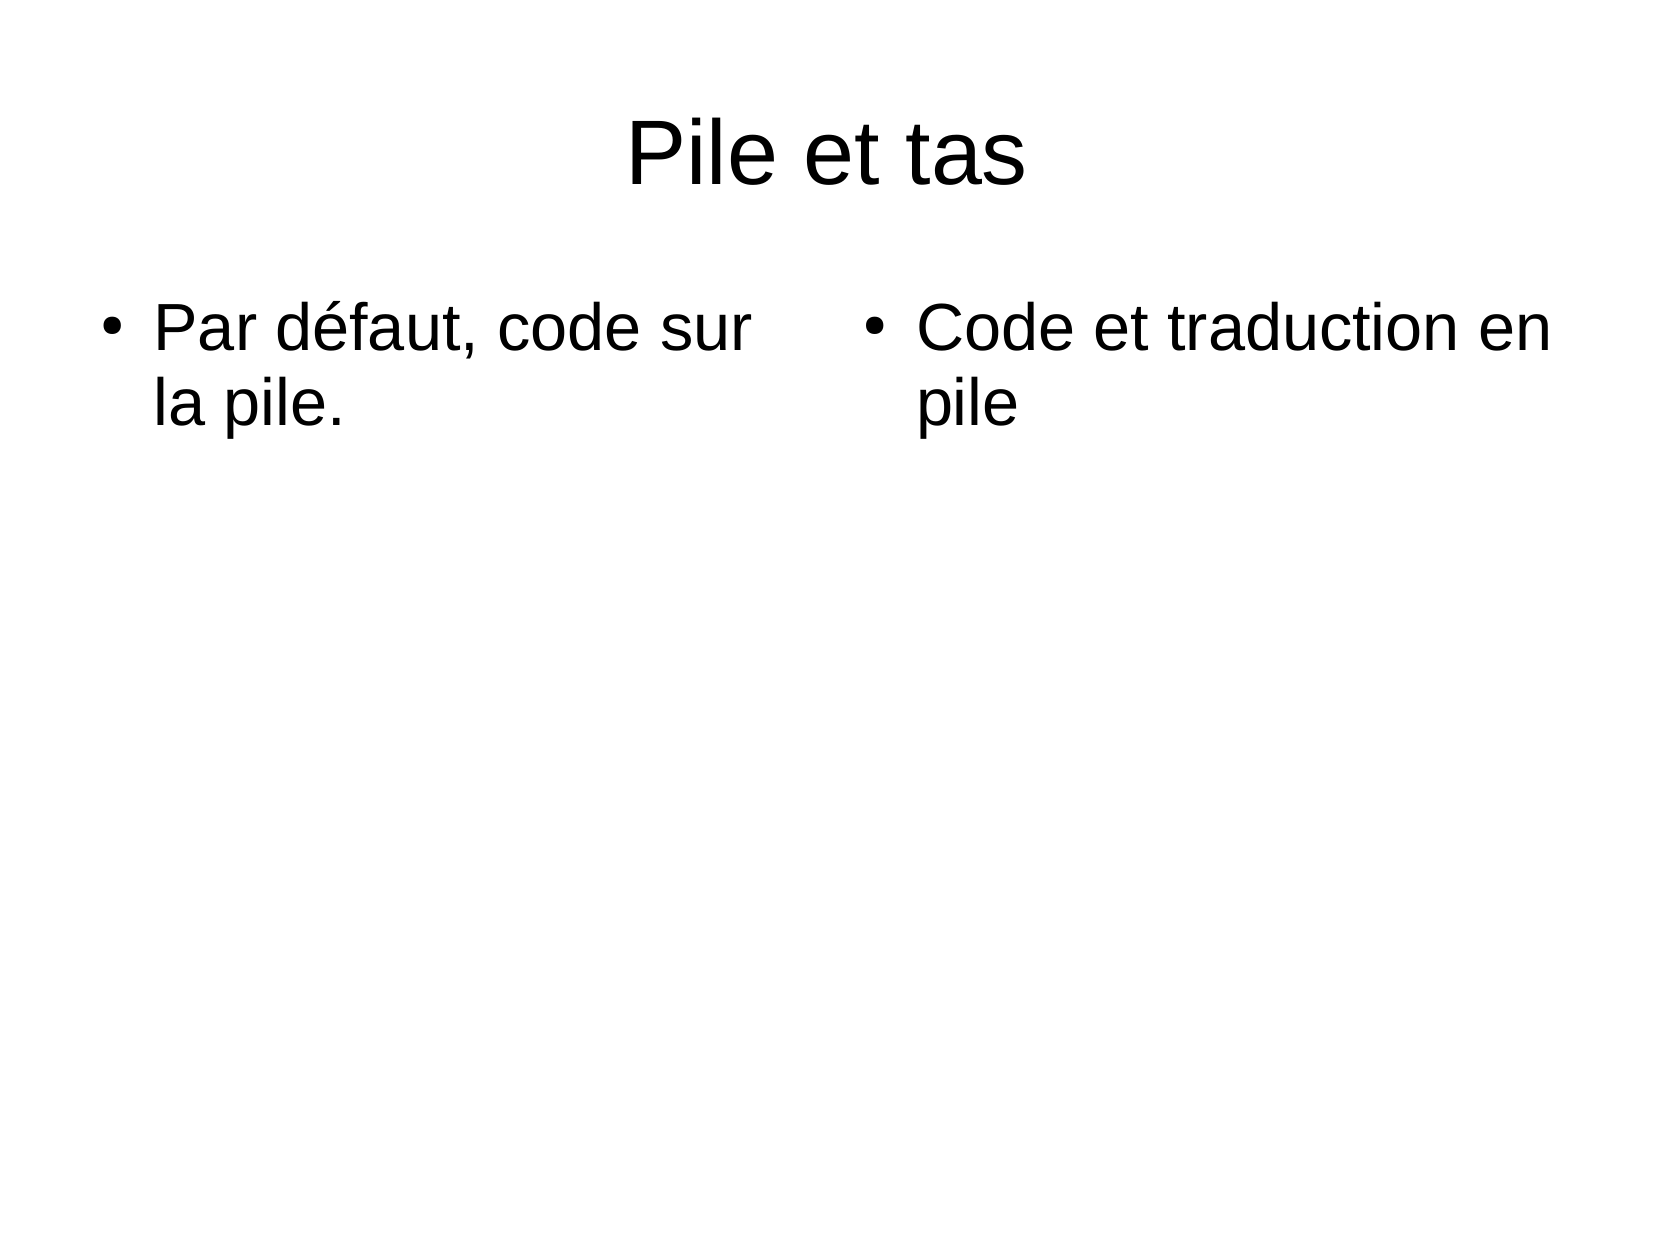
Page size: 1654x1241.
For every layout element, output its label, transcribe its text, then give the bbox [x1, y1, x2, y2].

title Pile et tas [82, 49, 1571, 257]
list Code et traduction en pile [845, 290, 1572, 1010]
list Par défaut, code sur la pile. [82, 290, 809, 1010]
